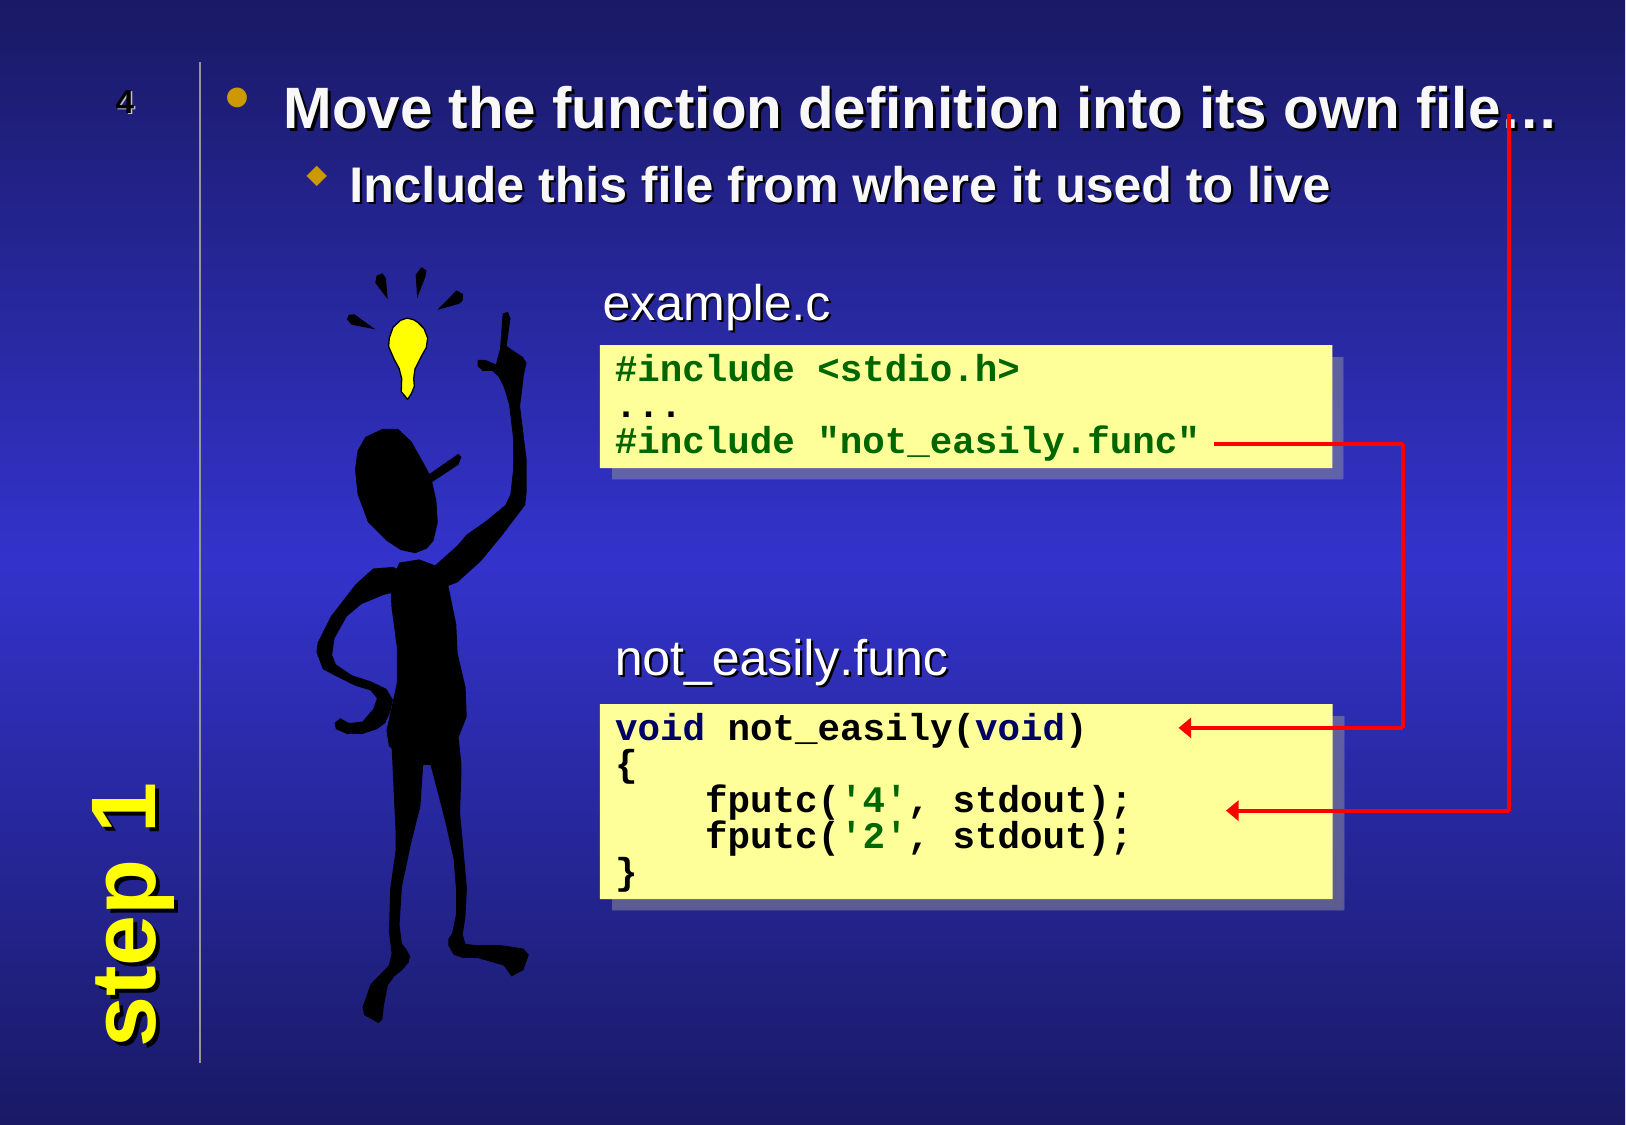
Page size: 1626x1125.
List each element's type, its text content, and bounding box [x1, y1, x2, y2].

list Move the function definition into its own file… Include this file from where it used to live [212, 62, 1581, 1063]
text_box [316, 311, 529, 1024]
text_box #include <stdio.h> ... #include "not_easily.func" [599, 345, 1333, 469]
text_box [415, 267, 427, 299]
text_box [437, 290, 464, 310]
text_box [347, 314, 376, 330]
text_box [375, 273, 388, 300]
text_box void not_easily(void) { fputc('4', stdout); fputc('2', stdout); } [599, 704, 1333, 900]
text_box [354, 428, 462, 554]
text_box not_easily.func [599, 617, 1073, 693]
text_box [388, 318, 428, 400]
text_box example.c [587, 262, 955, 338]
title step 1 [50, 187, 188, 1063]
